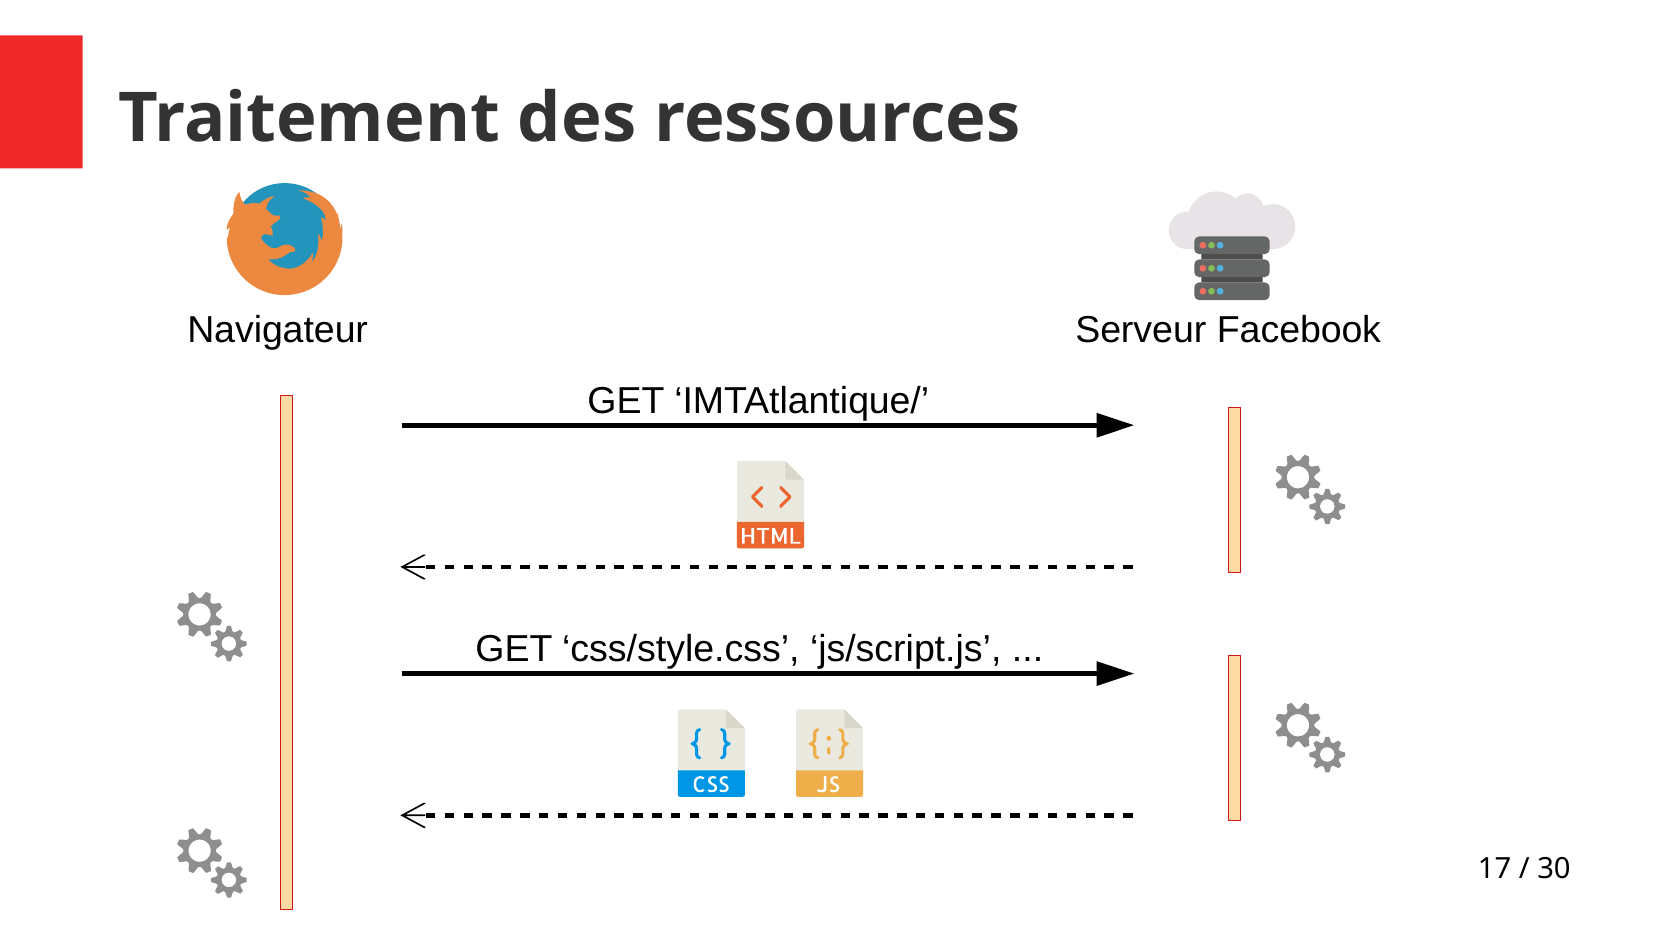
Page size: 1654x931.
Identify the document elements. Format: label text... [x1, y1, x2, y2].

picture [1275, 454, 1346, 525]
text_box GET ‘IMTAtlantique/’ [572, 372, 951, 471]
picture [694, 777, 703, 792]
picture [725, 471, 815, 550]
text_box GET ‘css/style.css’, ‘js/script.js’, ... [460, 620, 1087, 720]
text_box [1228, 407, 1241, 573]
picture [226, 183, 343, 296]
picture [709, 777, 716, 792]
text_box [280, 395, 293, 910]
picture [1275, 702, 1346, 773]
text_box [1228, 655, 1241, 821]
picture [666, 720, 756, 798]
picture [785, 708, 875, 798]
text_box Navigateur [129, 301, 426, 373]
text_box Serveur Facebook [1039, 301, 1418, 400]
picture [720, 777, 728, 791]
picture [1164, 178, 1300, 301]
picture [177, 591, 247, 662]
title Traitement des ressources [118, 37, 1571, 193]
picture [177, 828, 247, 898]
